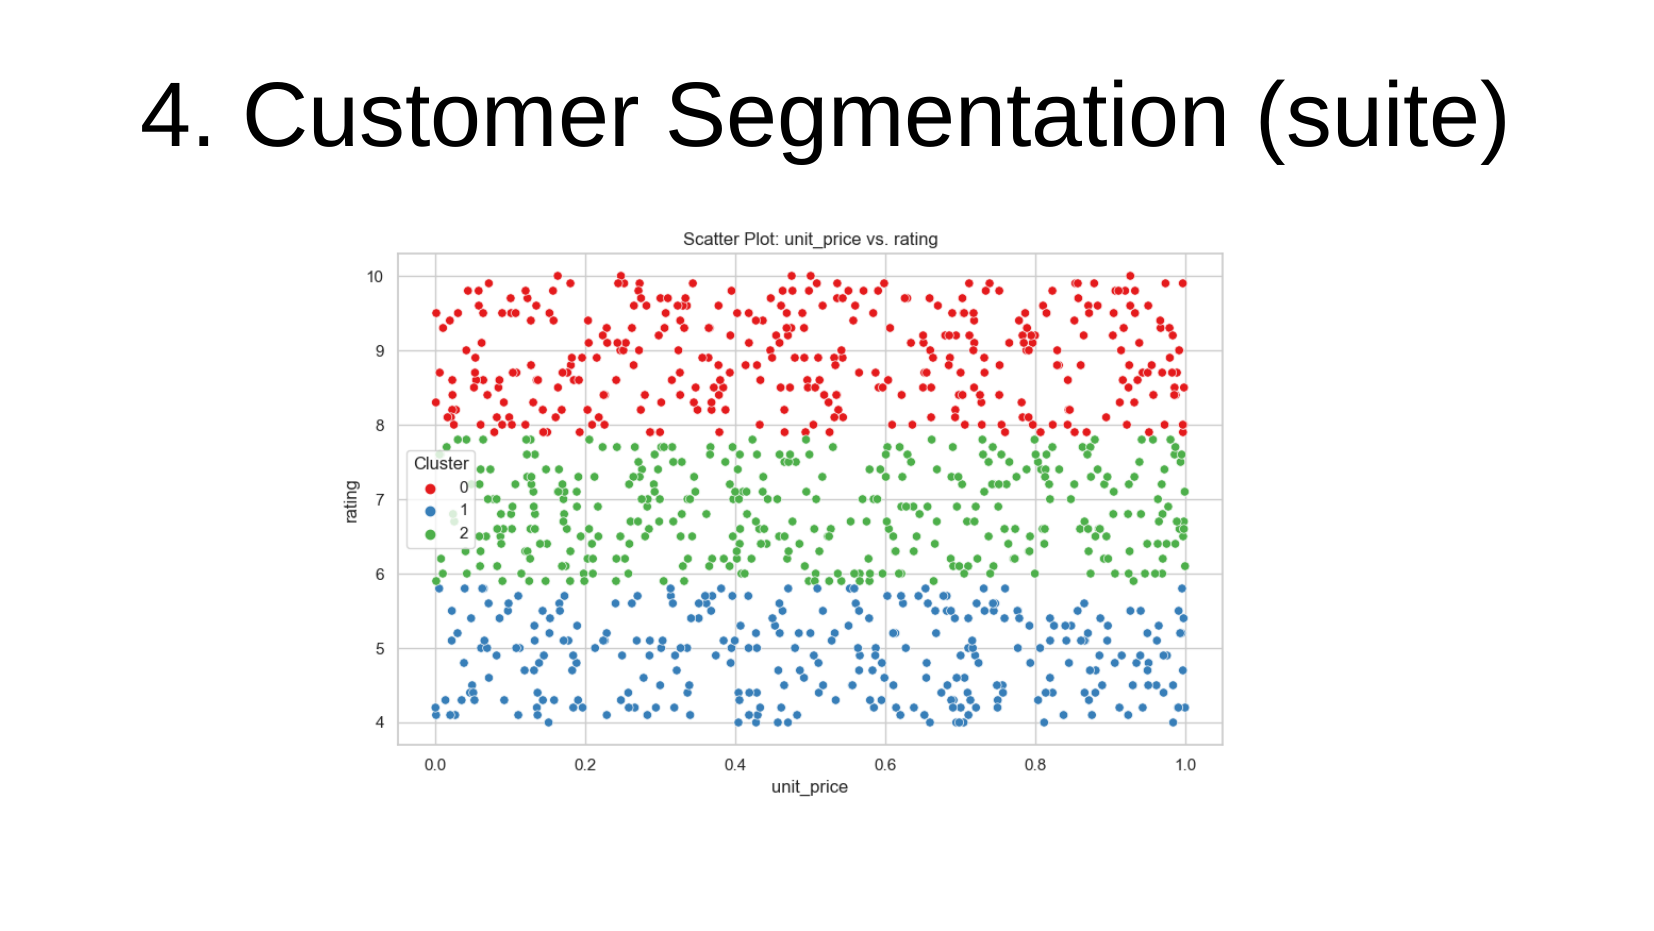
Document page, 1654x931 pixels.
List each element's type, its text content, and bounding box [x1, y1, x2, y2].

picture [265, 177, 1329, 815]
title 4. Customer Segmentation (suite) [82, 37, 1571, 193]
